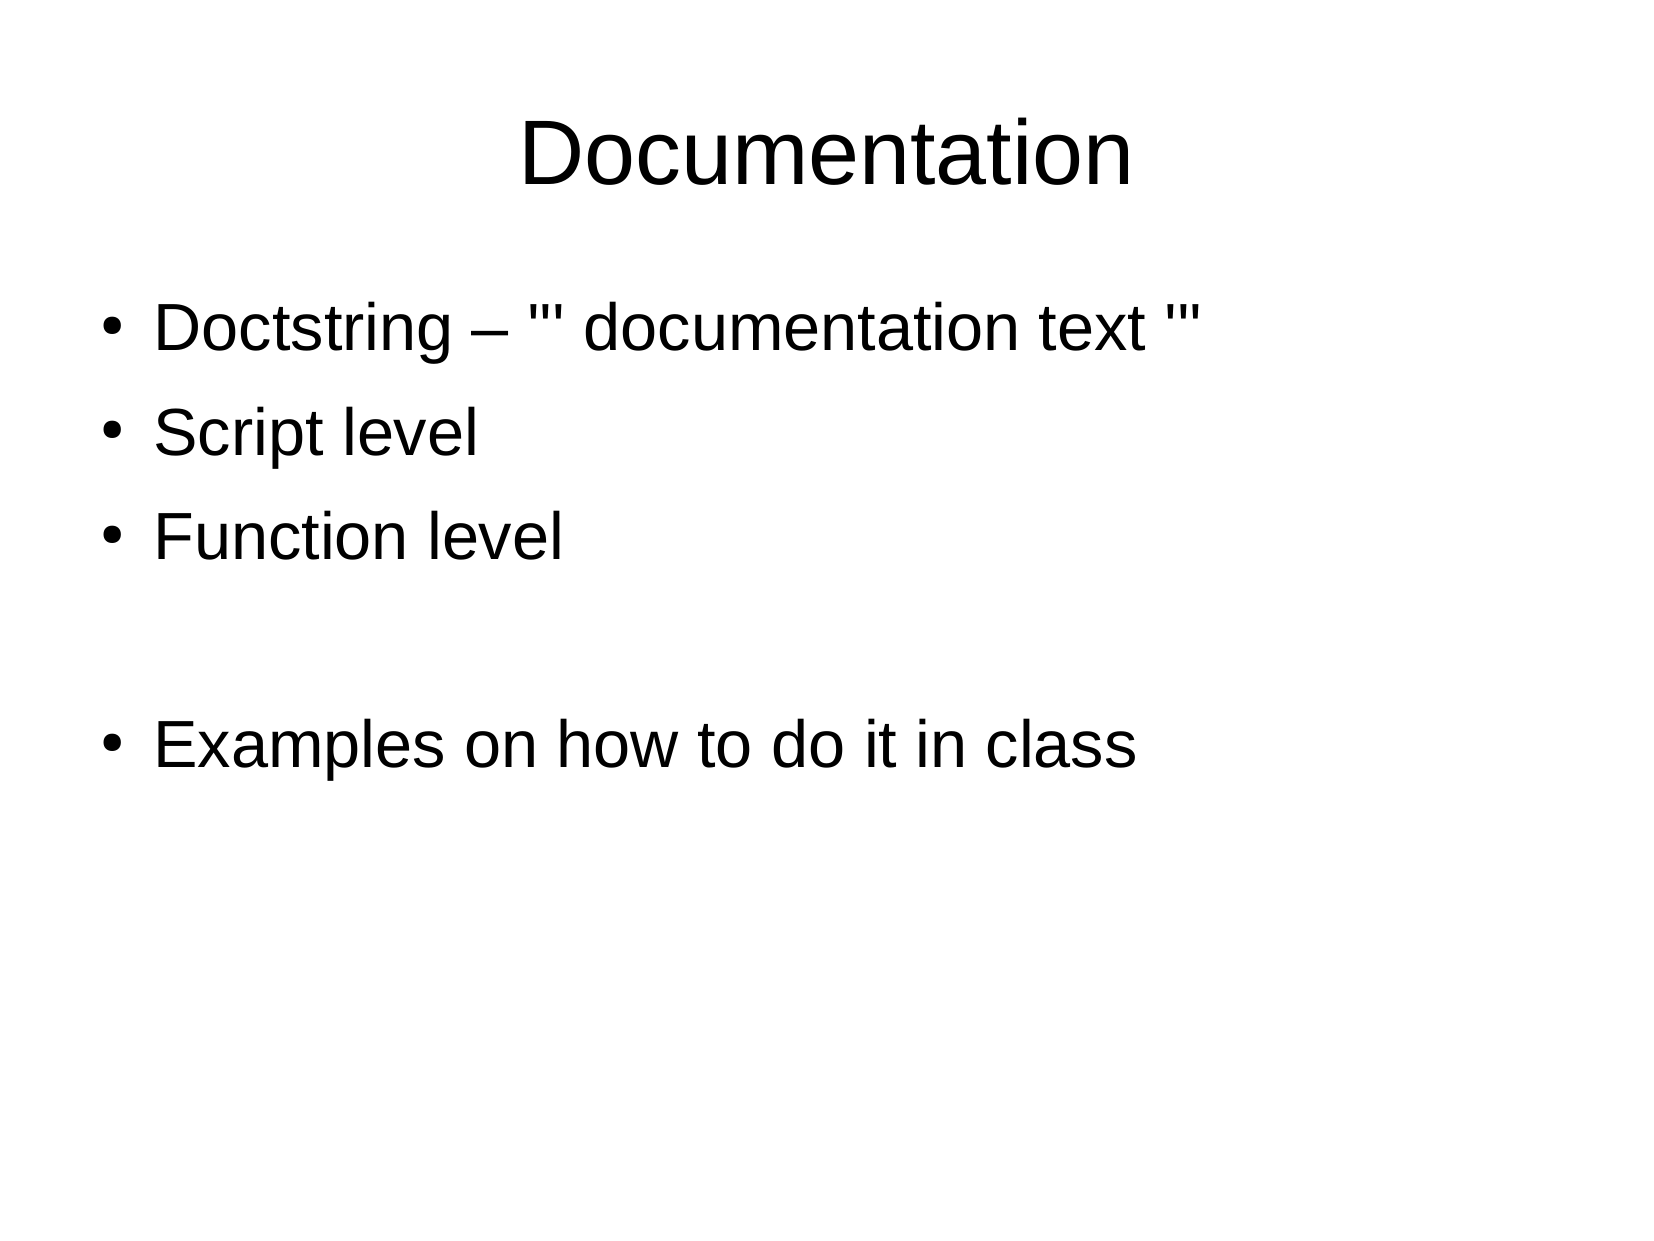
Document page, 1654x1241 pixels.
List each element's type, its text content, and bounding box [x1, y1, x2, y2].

list Doctstring – ''' documentation text ''' Script level Function level Examples on how to do it in class [82, 290, 1571, 1010]
title Documentation [82, 49, 1571, 257]
